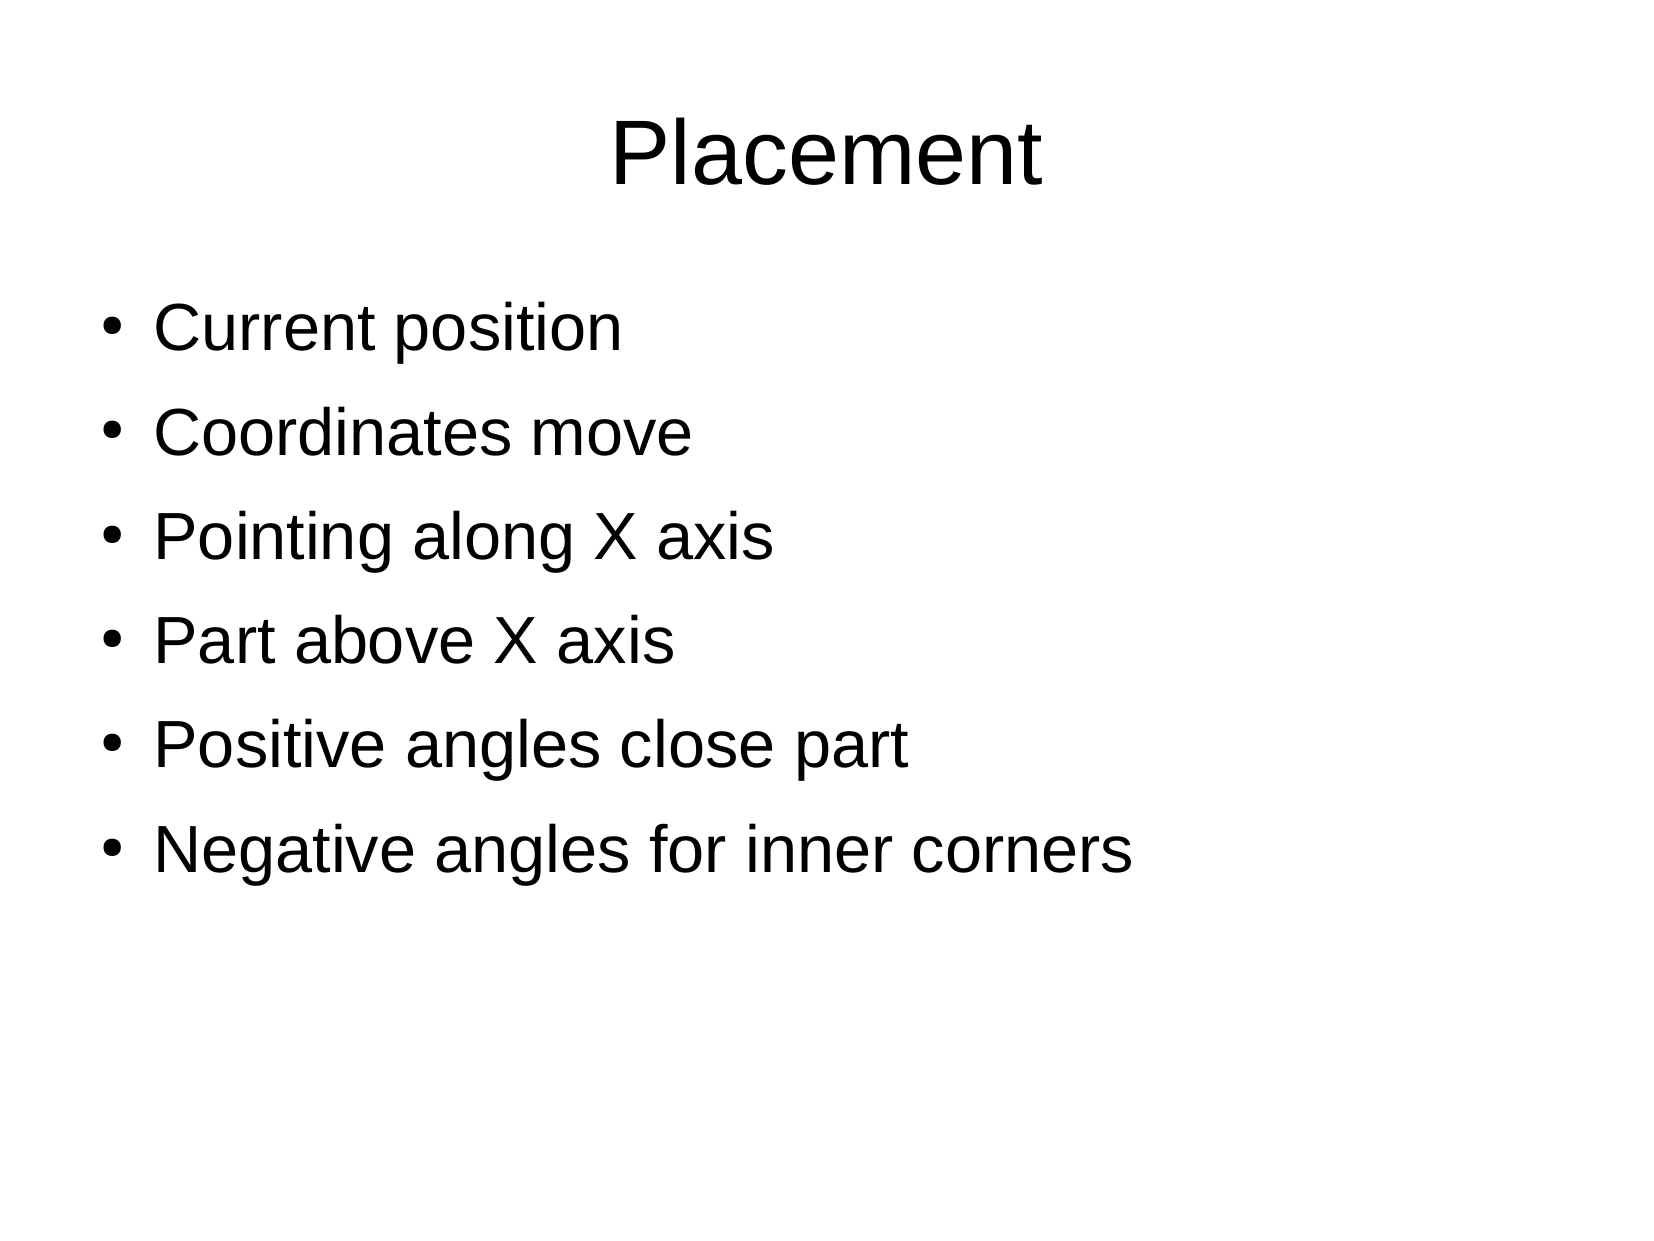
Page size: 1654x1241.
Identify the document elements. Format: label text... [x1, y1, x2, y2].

title Placement [82, 49, 1571, 257]
list Current position Coordinates move Pointing along X axis Part above X axis Positive angles close part Negative angles for inner corners [82, 290, 1571, 1010]
